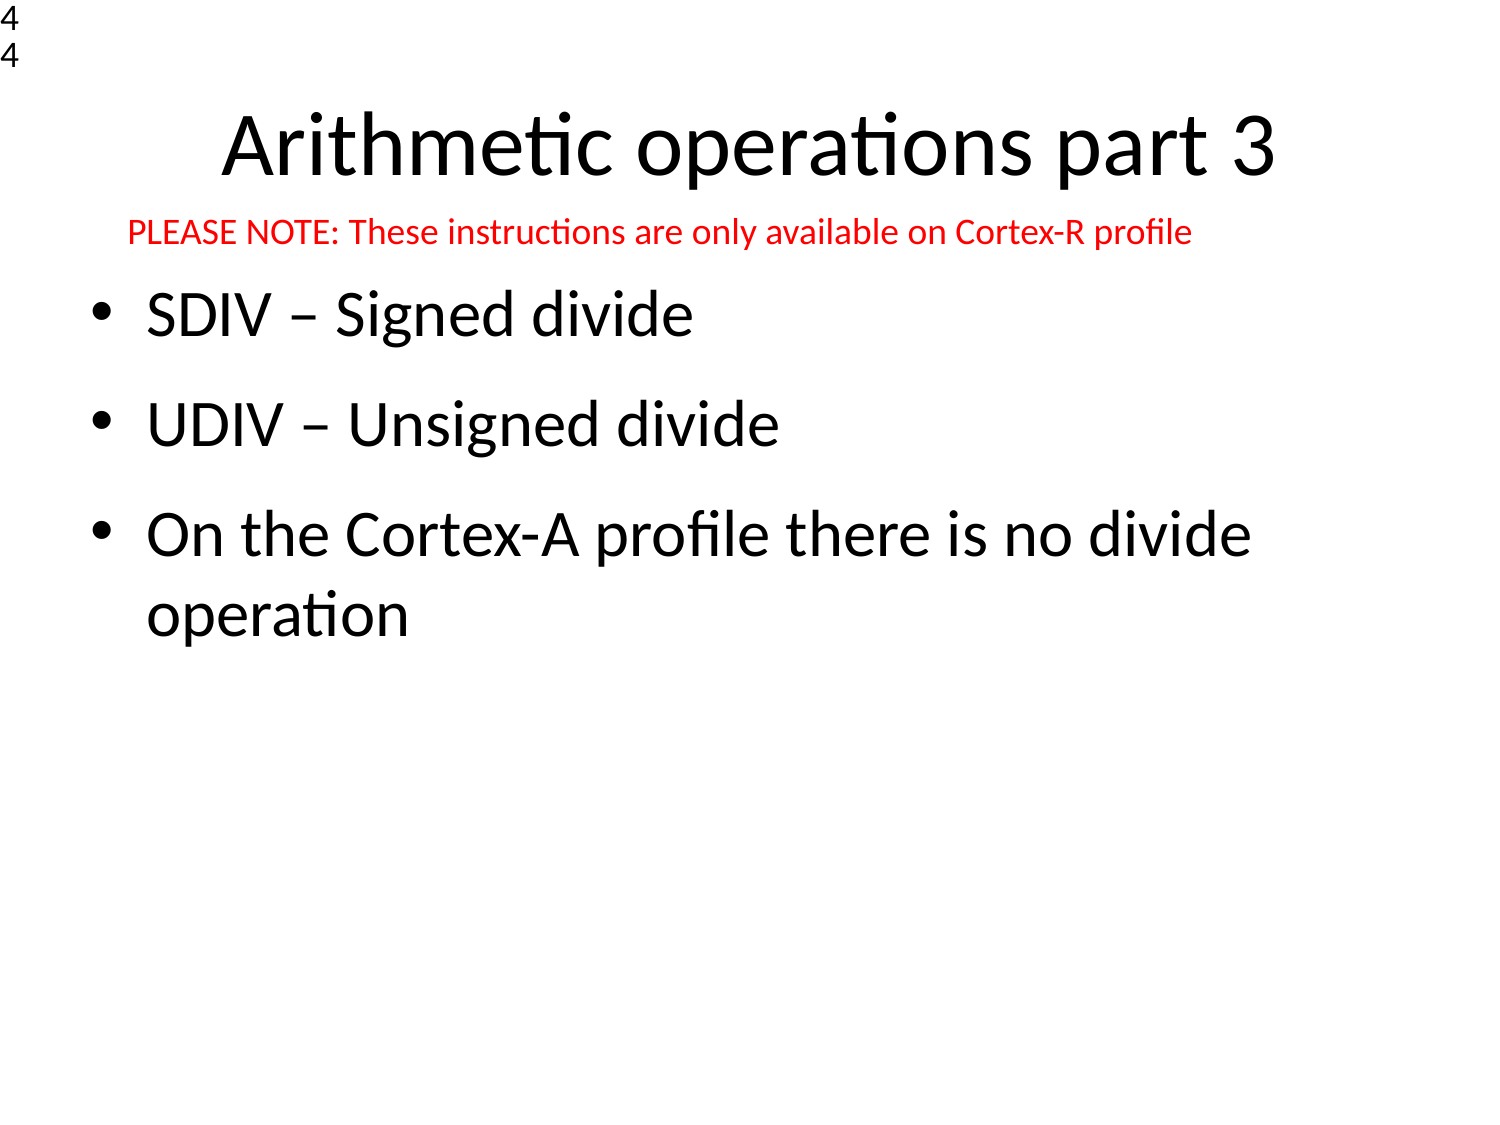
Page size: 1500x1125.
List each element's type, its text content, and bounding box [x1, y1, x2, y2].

title Arithmetic operations part 3 [75, 45, 1425, 233]
text_box PLEASE NOTE: These instructions are only available on Cortex-R profile [112, 199, 1500, 260]
list SDIV – Signed divide UDIV – Unsigned divide On the Cortex-A profile there is no divide operation [75, 262, 1425, 1005]
